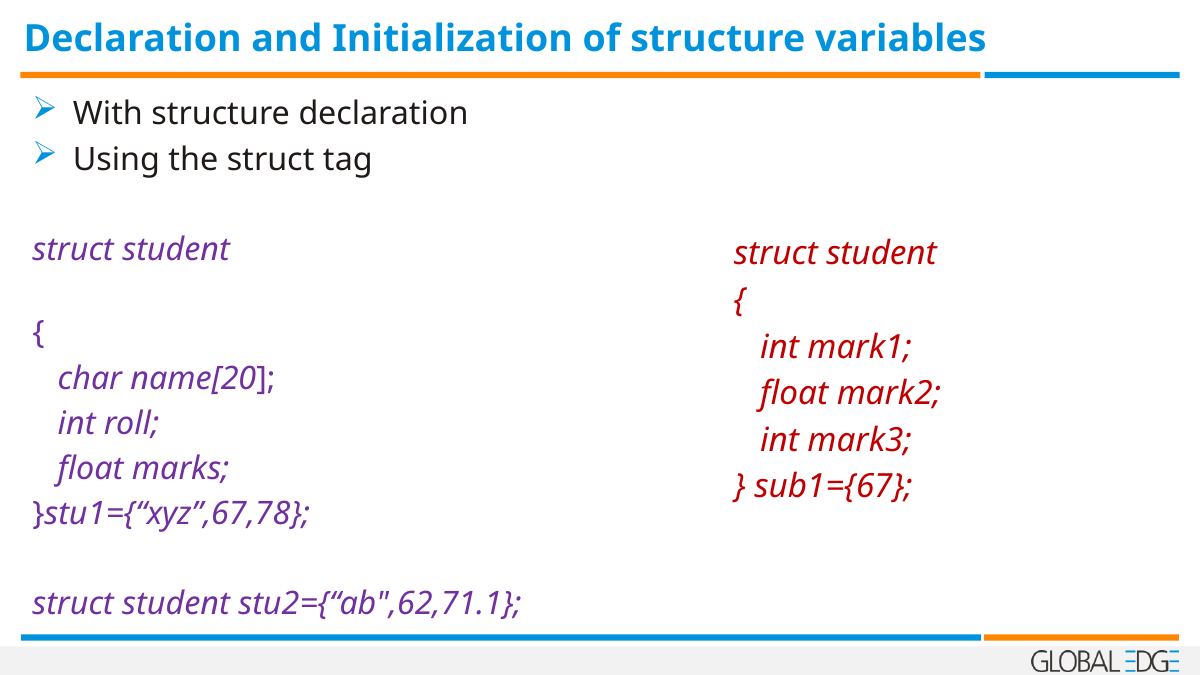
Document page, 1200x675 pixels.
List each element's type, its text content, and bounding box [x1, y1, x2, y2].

list With structure declaration Using the struct tag struct student { char name[20]; int roll; float marks; }stu1={“xyz”,67,78}; struct student stu2={“ab",62,71.1}; [21, 86, 591, 627]
list struct student { int mark1; float mark2; int mark3; } sub1={67}; [609, 86, 1179, 627]
picture [1031, 650, 1179, 672]
title Declaration and Initialization of structure variables [12, 9, 1088, 63]
